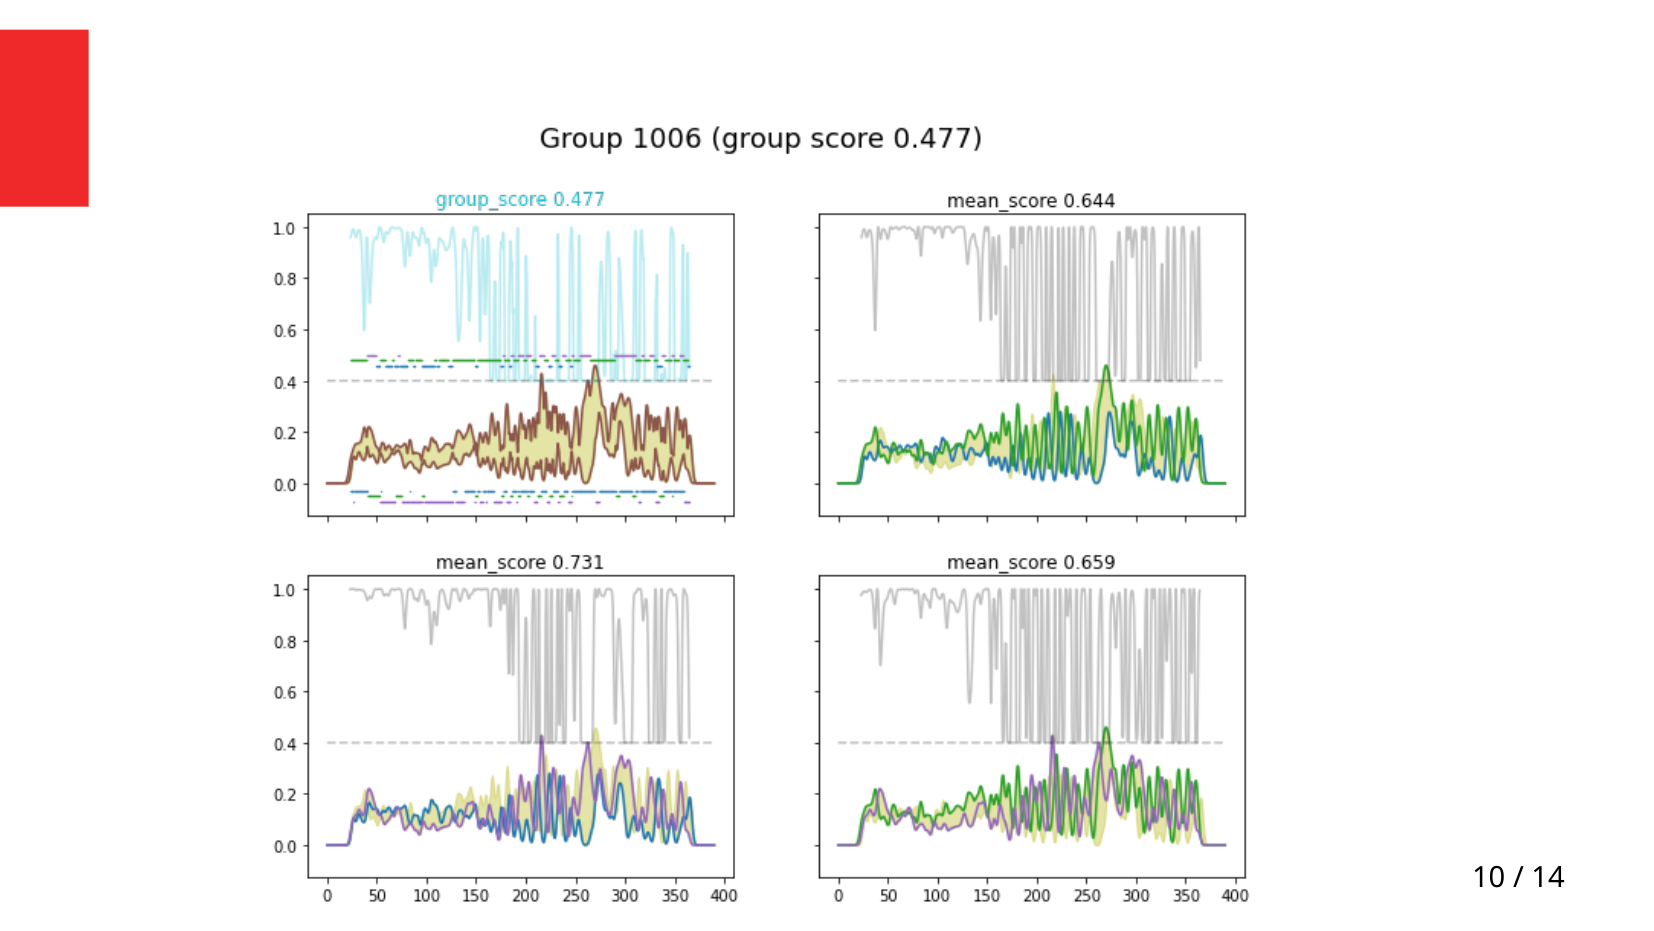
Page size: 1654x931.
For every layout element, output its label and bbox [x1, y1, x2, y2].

picture [262, 116, 1260, 914]
